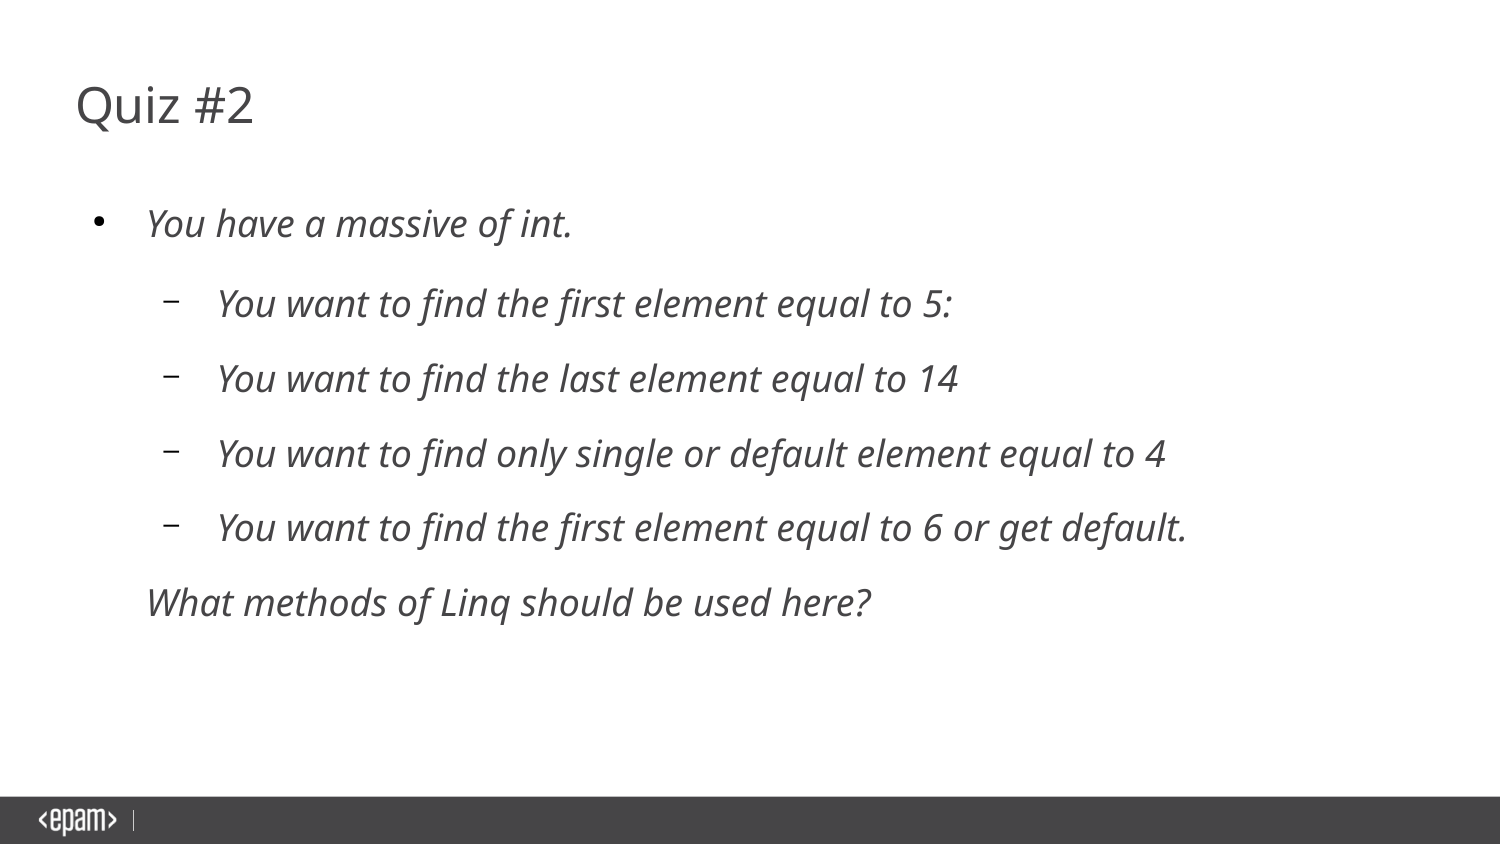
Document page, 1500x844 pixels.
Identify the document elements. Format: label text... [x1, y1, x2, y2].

list You have a massive of int. You want to find the first element equal to 5: You want to find the last element equal to 14 You want to find only single or default element equal to 4 You want to find the first element equal to 6 or get default. What methods of Linq should be used here? [75, 197, 1425, 755]
picture [38, 808, 117, 837]
title Quiz #2 [75, 33, 1425, 175]
